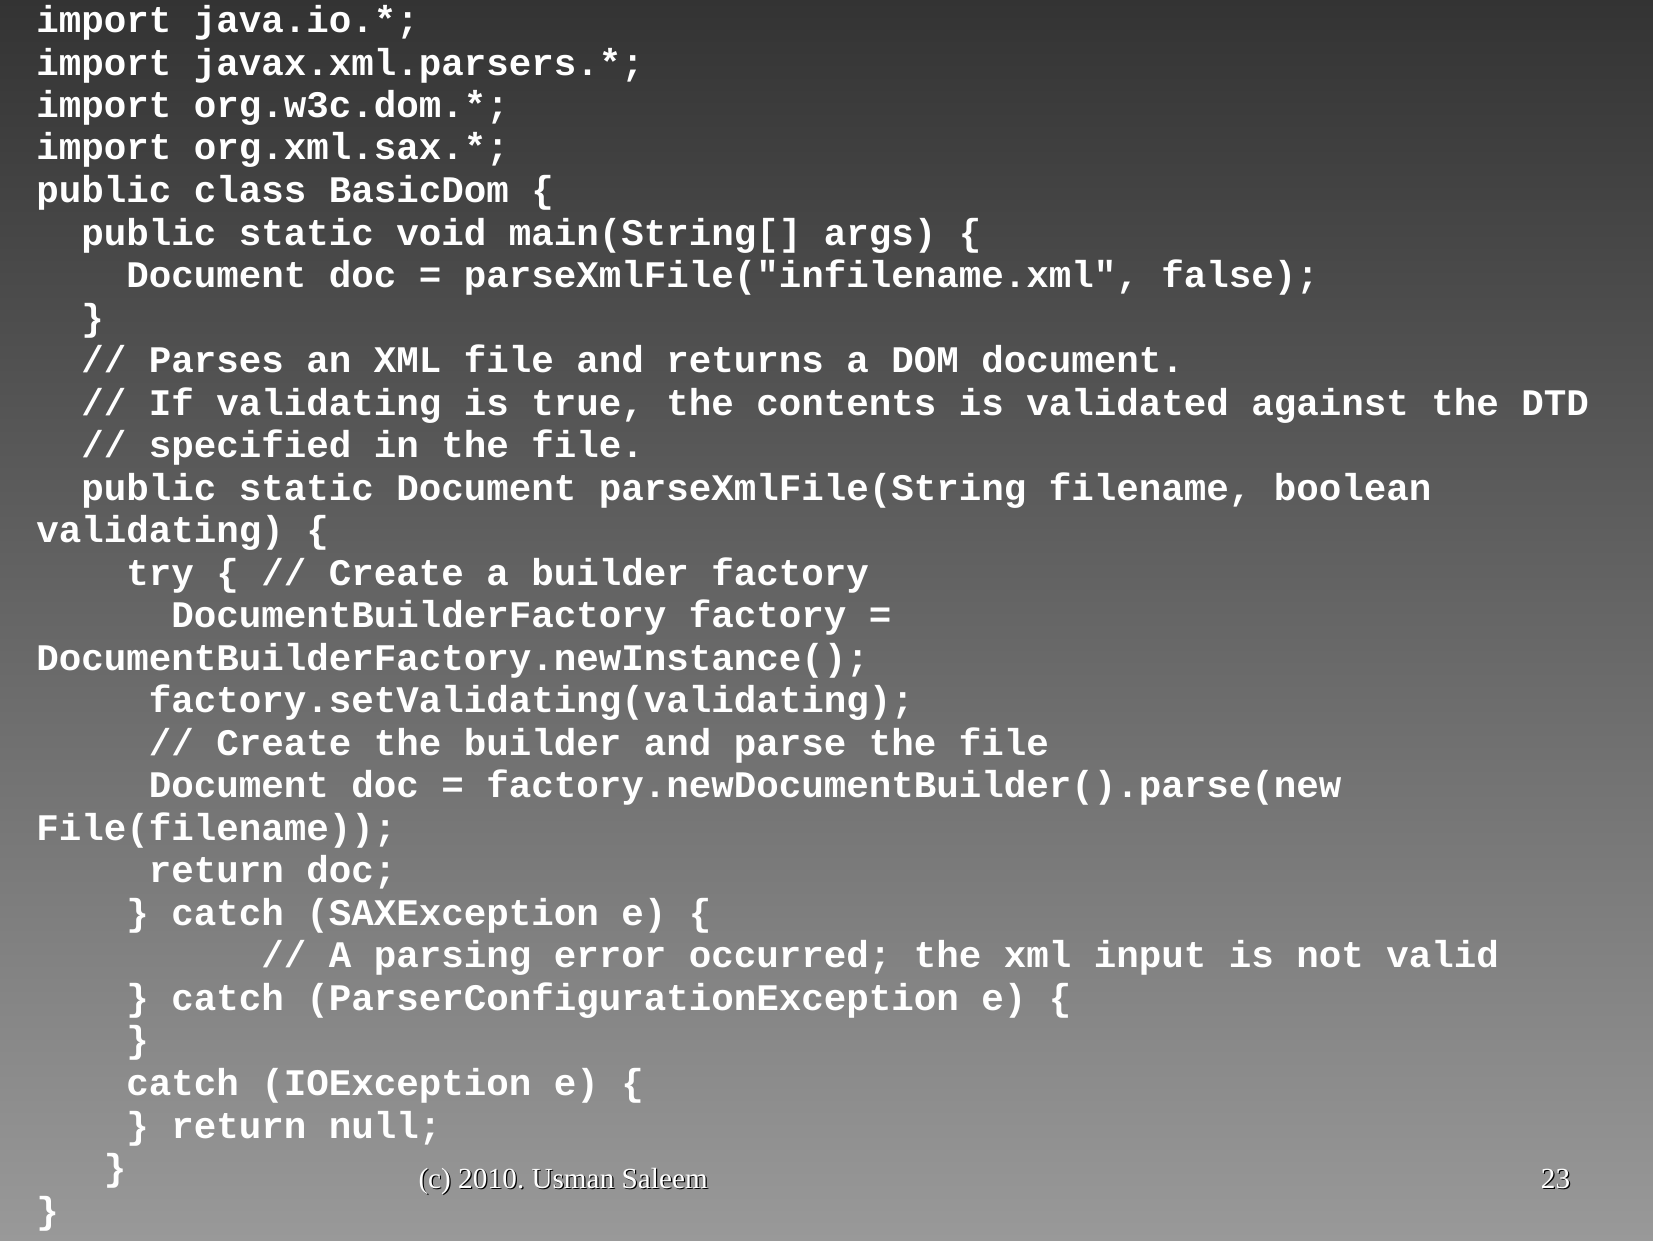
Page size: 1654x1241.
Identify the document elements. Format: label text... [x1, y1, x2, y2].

text_box import java.io.*; import javax.xml.parsers.*; import org.w3c.dom.*; import org.xml.sax.*; public class BasicDom { public static void main(String[] args) { Document doc = parseXmlFile("infilename.xml", false); } // Parses an XML file and returns a DOM document. // If validating is true, the contents is validated against the DTD // specified in the file. public static Document parseXmlFile(String filename, boolean validating) { try { // Create a builder factory DocumentBuilderFactory factory = DocumentBuilderFactory.newInstance(); factory.setValidating(validating); // Create the builder and parse the file Document doc = factory.newDocumentBuilder().parse(new File(filename)); return doc; } catch (SAXException e) { // A parsing error occurred; the xml input is not valid } catch (ParserConfigurationException e) { } catch (IOException e) { } return null; } } [21, 0, 1627, 1241]
